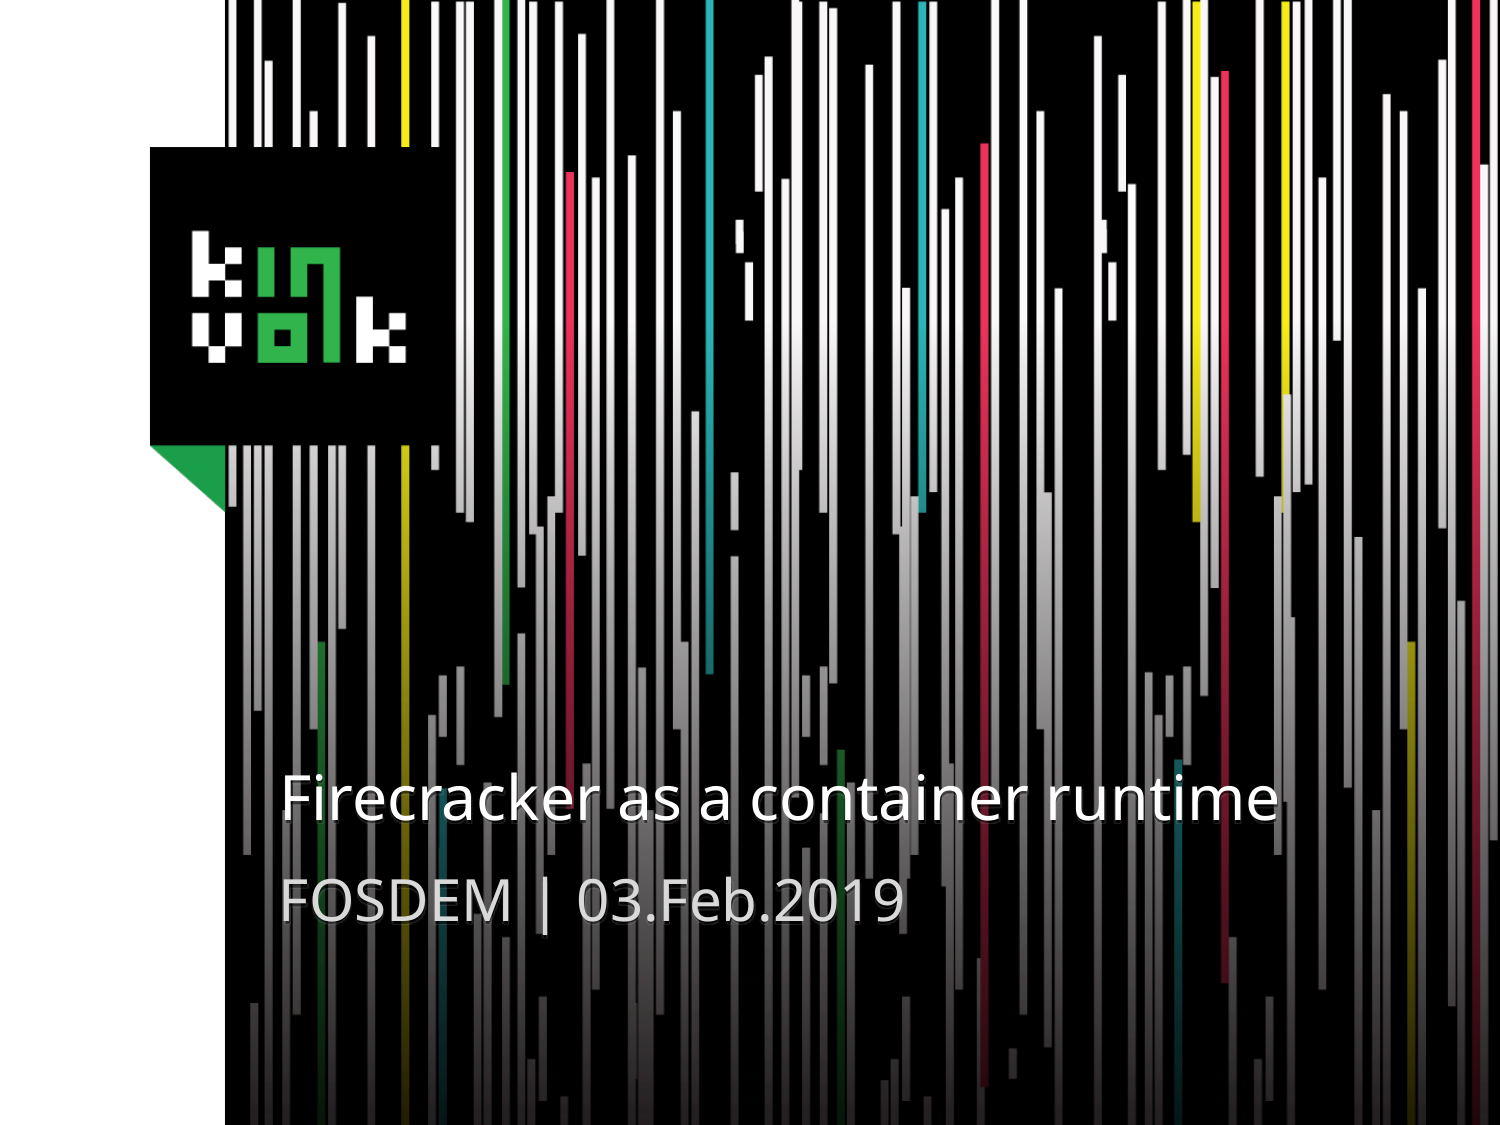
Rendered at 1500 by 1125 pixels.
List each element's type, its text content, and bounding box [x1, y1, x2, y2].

picture [0, 0, 1500, 1125]
title Firecracker as a container runtime [264, 457, 1428, 848]
subtitle FOSDEM | 03.Feb.2019 [264, 848, 1428, 995]
